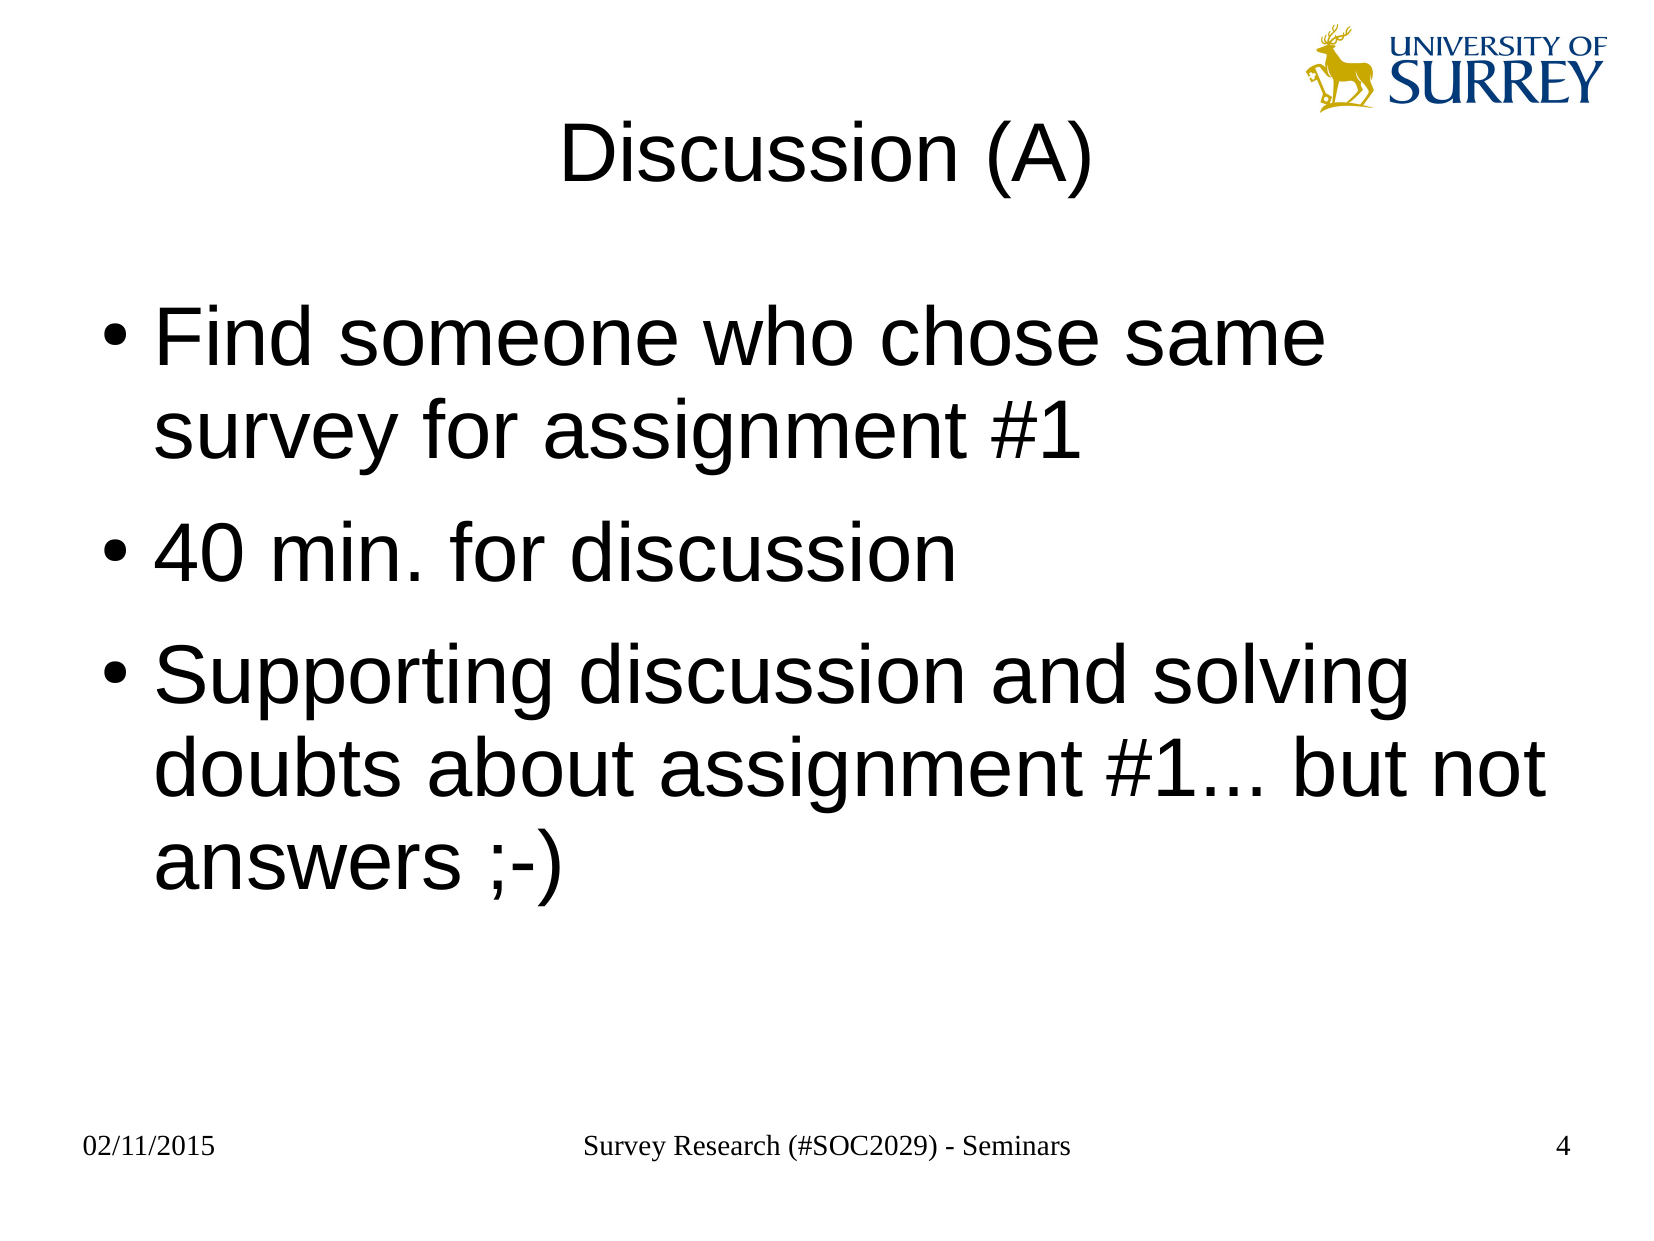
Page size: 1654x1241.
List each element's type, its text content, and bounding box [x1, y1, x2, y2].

list Find someone who chose same survey for assignment #1 40 min. for discussion Supporting discussion and solving doubts about assignment #1... but not answers ;-) [82, 290, 1571, 1010]
title Discussion (A) [82, 49, 1571, 257]
picture [1306, 23, 1607, 113]
